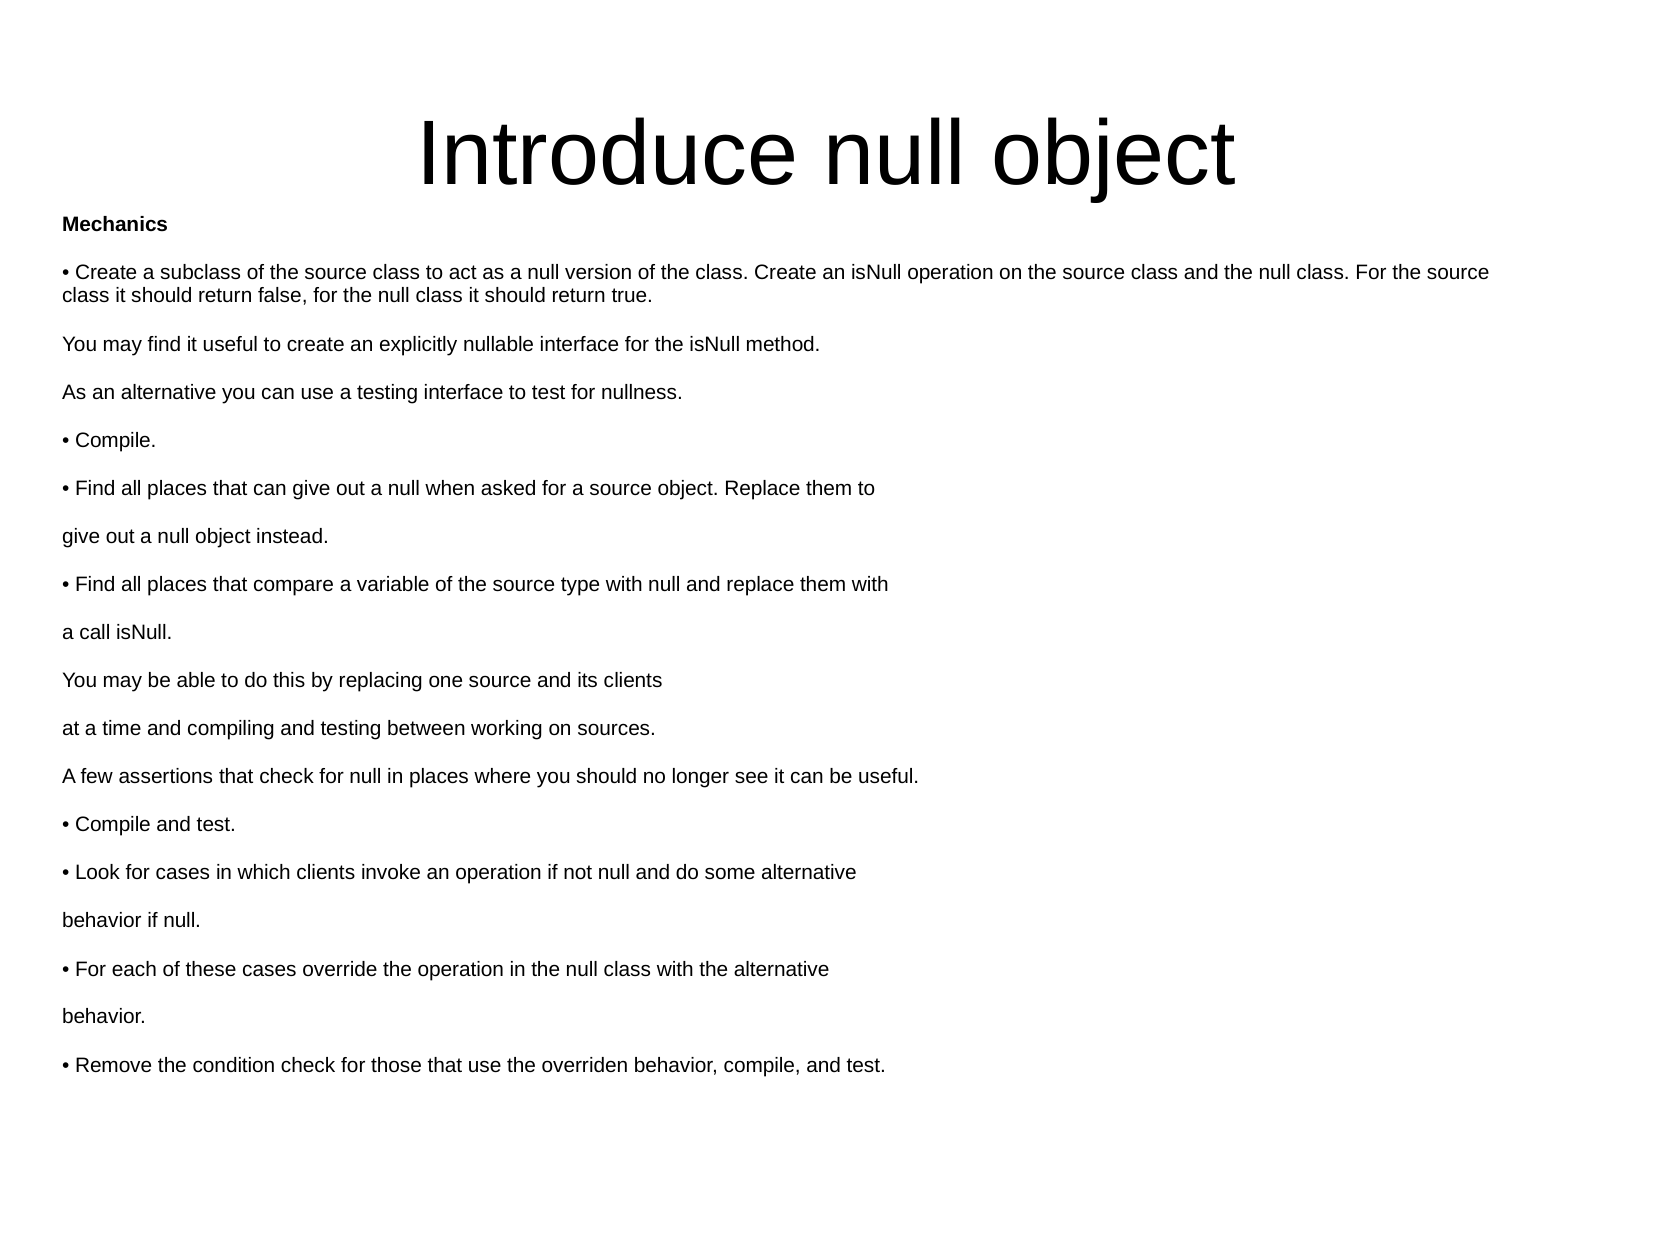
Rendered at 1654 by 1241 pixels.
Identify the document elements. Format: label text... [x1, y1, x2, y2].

title Introduce null object [82, 49, 1571, 257]
text_box Mechanics • Create a subclass of the source class to act as a null version of the class. Create an isNull operation on the source class and the null class. For the source class it should return false, for the null class it should return true. You may find it useful to create an explicitly nullable interface for the isNull method. As an alternative you can use a testing interface to test for nullness. • Compile. • Find all places that can give out a null when asked for a source object. Replace them to give out a null object instead. • Find all places that compare a variable of the source type with null and replace them with a call isNull. You may be able to do this by replacing one source and its clients at a time and compiling and testing between working on sources. A few assertions that check for null in places where you should no longer see it can be useful. • Compile and test. • Look for cases in which clients invoke an operation if not null and do some alternative behavior if null. • For each of these cases override the operation in the null class with the alternative behavior. • Remove the condition check for those that use the overriden behavior, compile, and test. [47, 205, 1517, 1085]
